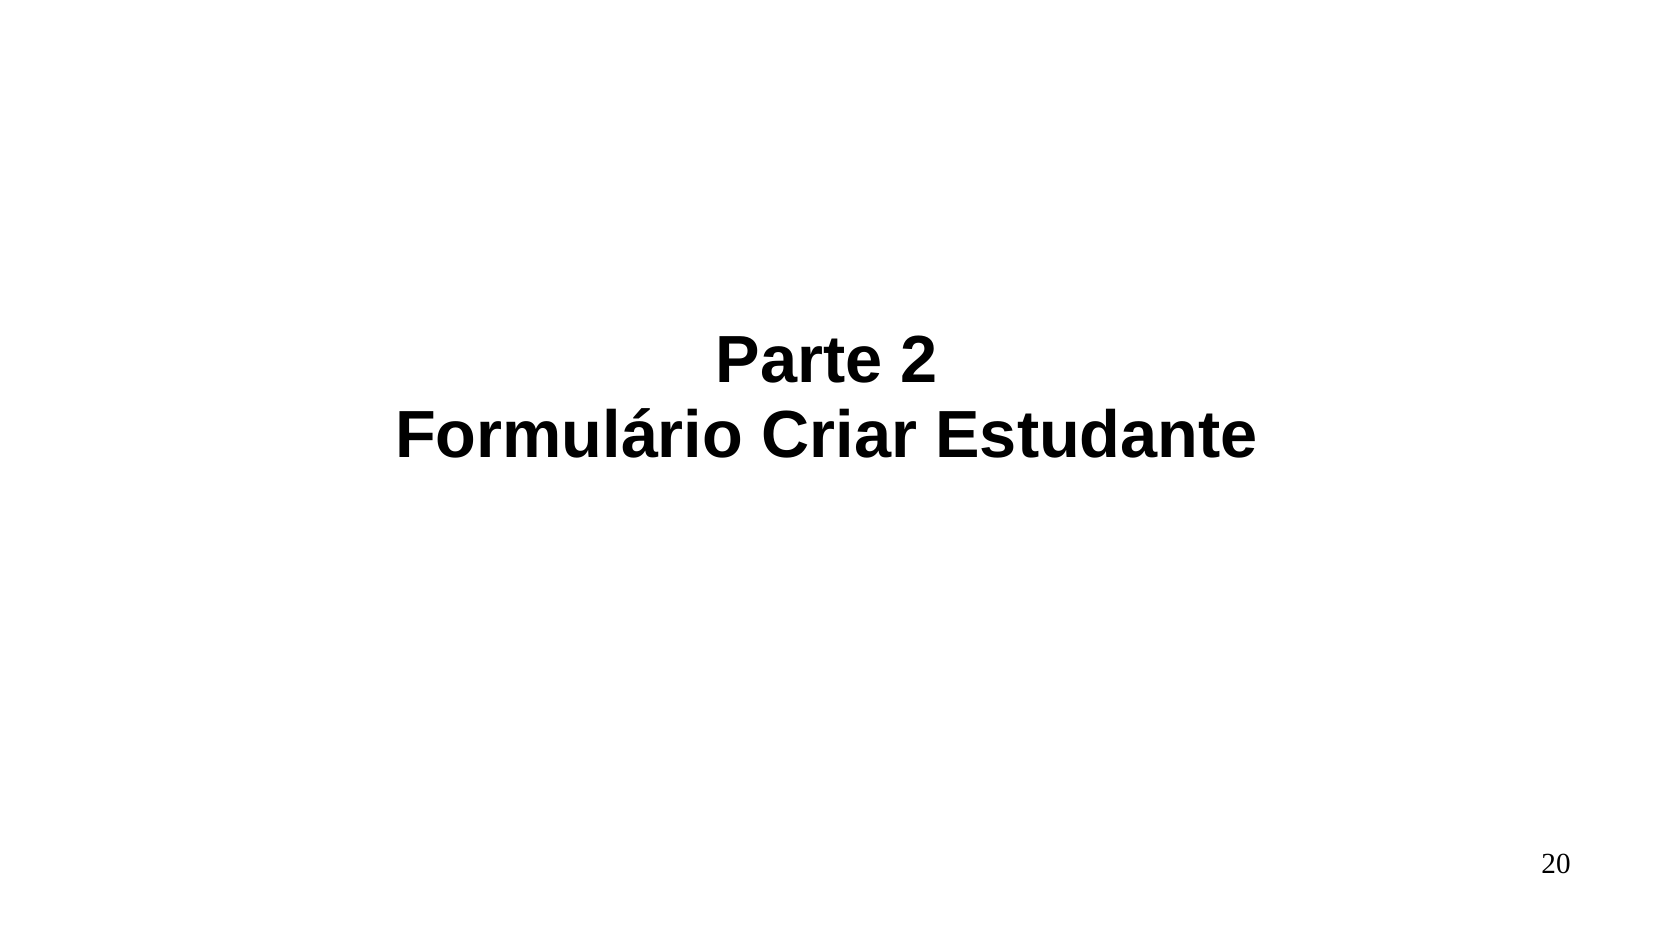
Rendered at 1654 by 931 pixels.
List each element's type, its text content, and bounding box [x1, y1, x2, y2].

subtitle Parte 2 Formulário Criar Estudante [82, 37, 1571, 757]
